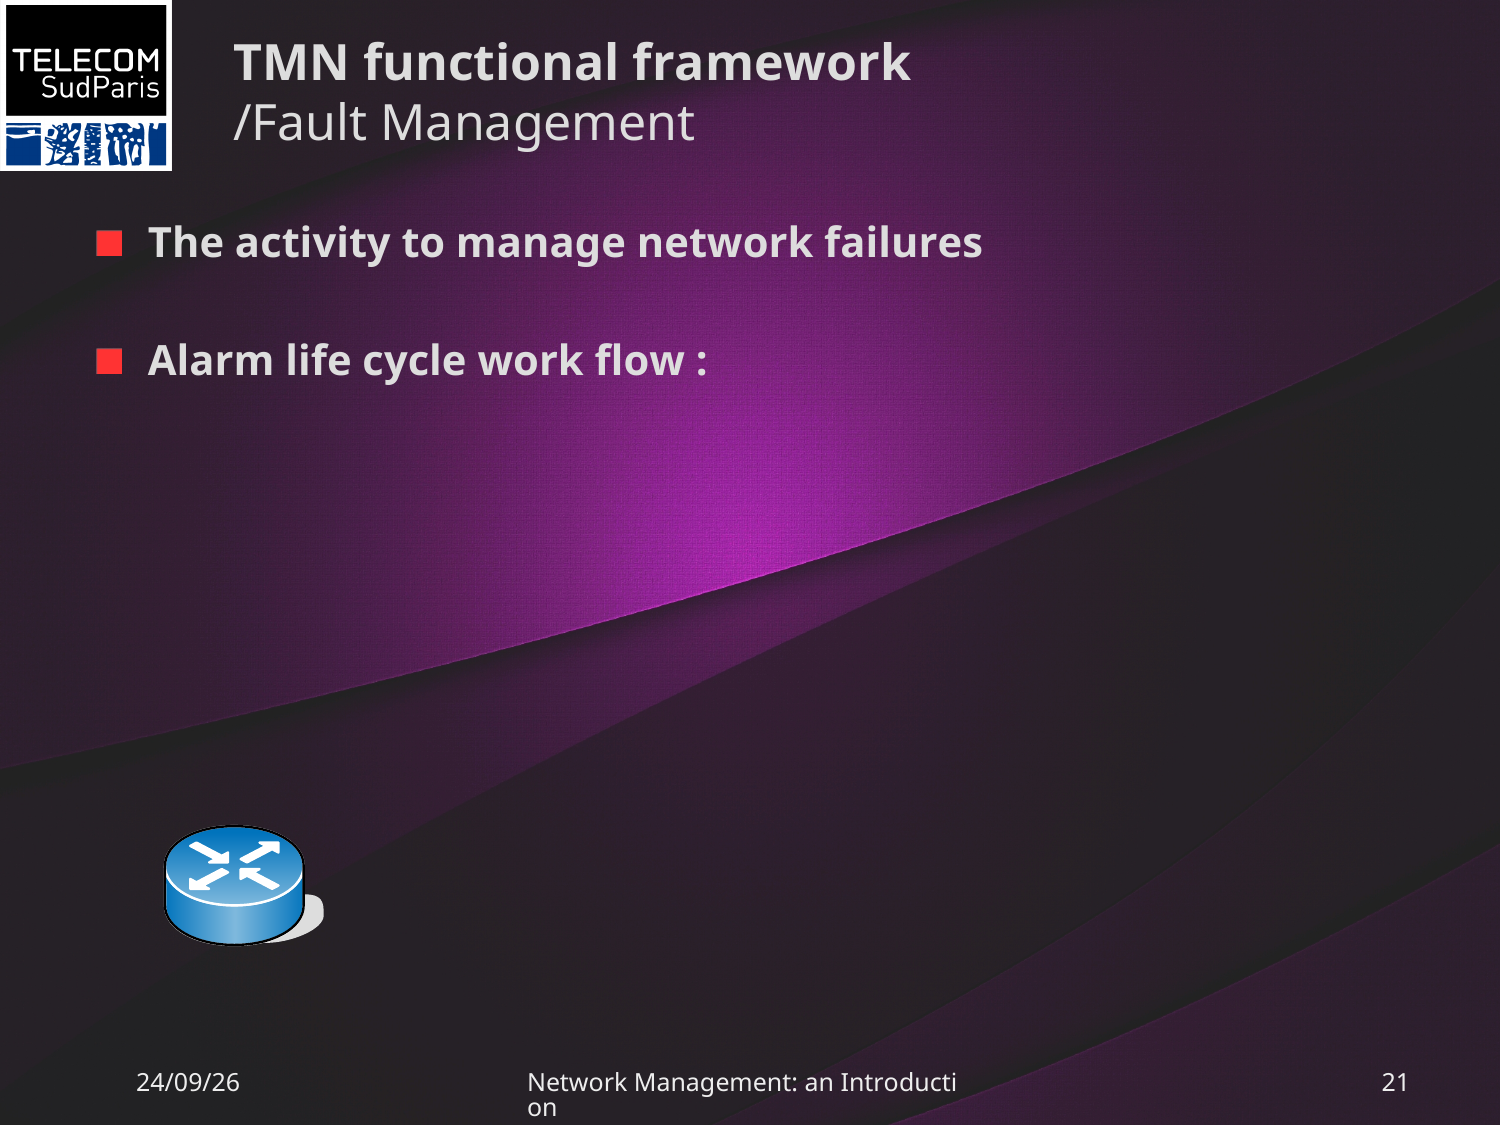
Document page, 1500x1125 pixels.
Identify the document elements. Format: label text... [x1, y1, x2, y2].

text_box [270, 895, 323, 942]
text_box [167, 828, 302, 943]
list The activity to manage network failures Alarm life cycle work flow : [76, 207, 1427, 977]
picture [0, 0, 1500, 1125]
title TMN functional framework /Fault Management [218, 22, 1412, 158]
